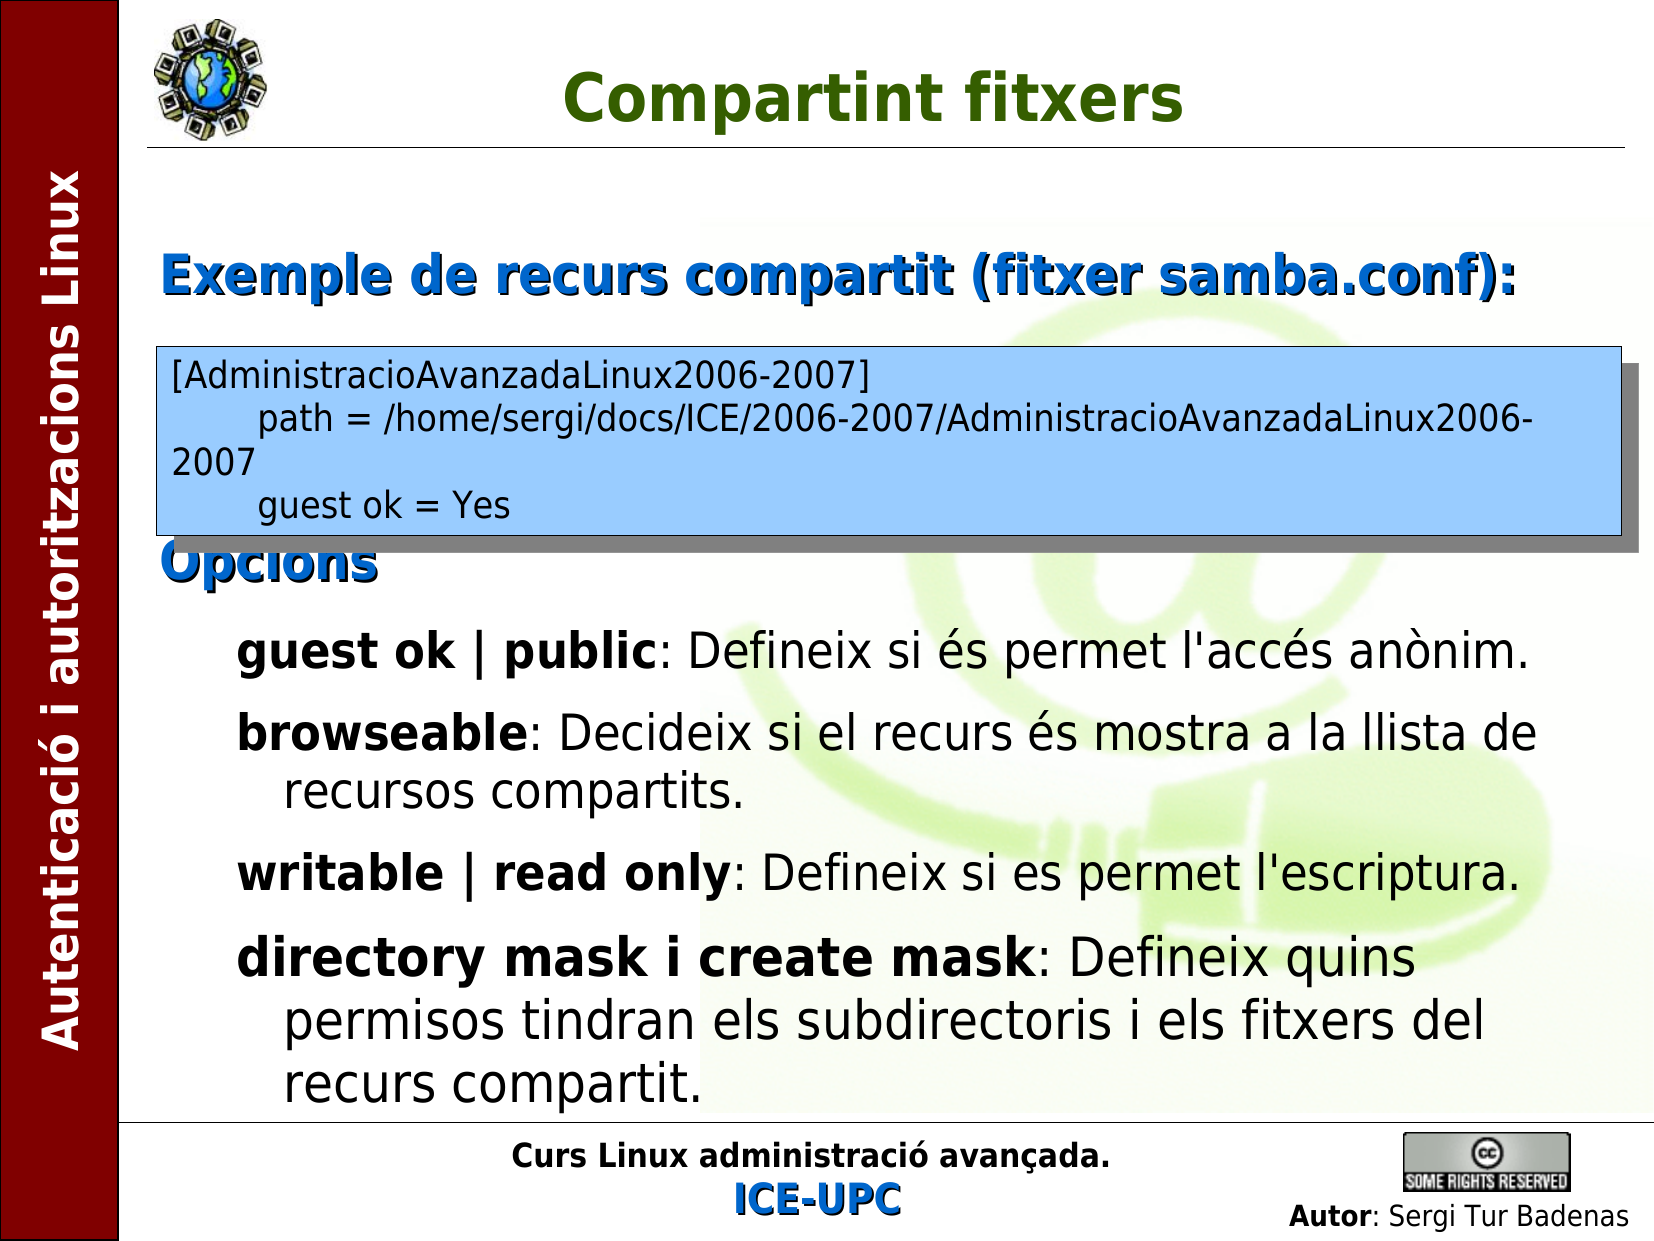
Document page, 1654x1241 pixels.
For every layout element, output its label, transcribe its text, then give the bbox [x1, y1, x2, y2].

picture [700, 217, 1654, 1113]
picture [154, 19, 268, 56]
title Compartint fitxers [129, 56, 1619, 141]
text_box [AdministracioAvanzadaLinux2006-2007] path = /home/sergi/docs/ICE/2006-2007/AdministracioAvanzadaLinux2006-2007 guest ok = Yes [156, 346, 1622, 536]
list Exemple de recurs compartit (fitxer samba.conf): Opcions guest ok | public: Defineix si és permet l'accés anònim. browseable: Decideix si el recurs és mostra a la llista de recursos compartits. writable | read only: Defineix si es permet l'escriptura. directory mask i create mask: Defineix quins permisos tindran els subdirectoris i els fitxers del recurs compartit. [141, 242, 1630, 1241]
